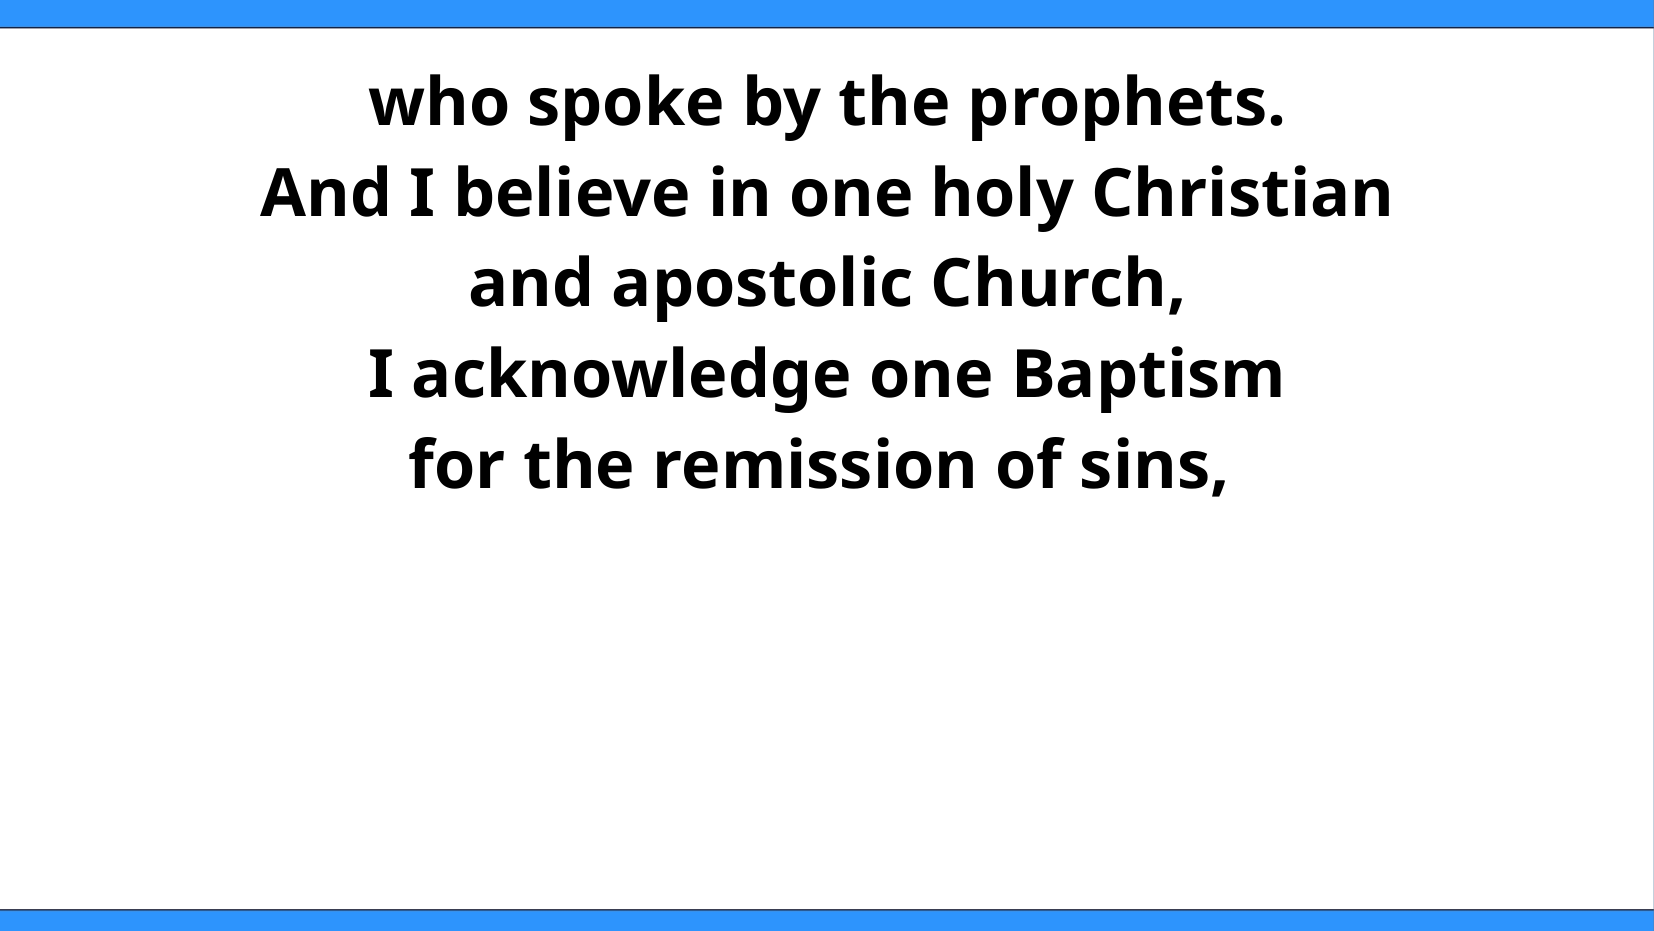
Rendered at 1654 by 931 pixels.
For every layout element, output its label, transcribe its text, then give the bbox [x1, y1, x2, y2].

picture [0, 0, 1654, 931]
text_box who spoke by the prophets. And I believe in one holy Christian and apostolic Church, I acknowledge one Baptism for the remission of sins, [92, 46, 1563, 535]
